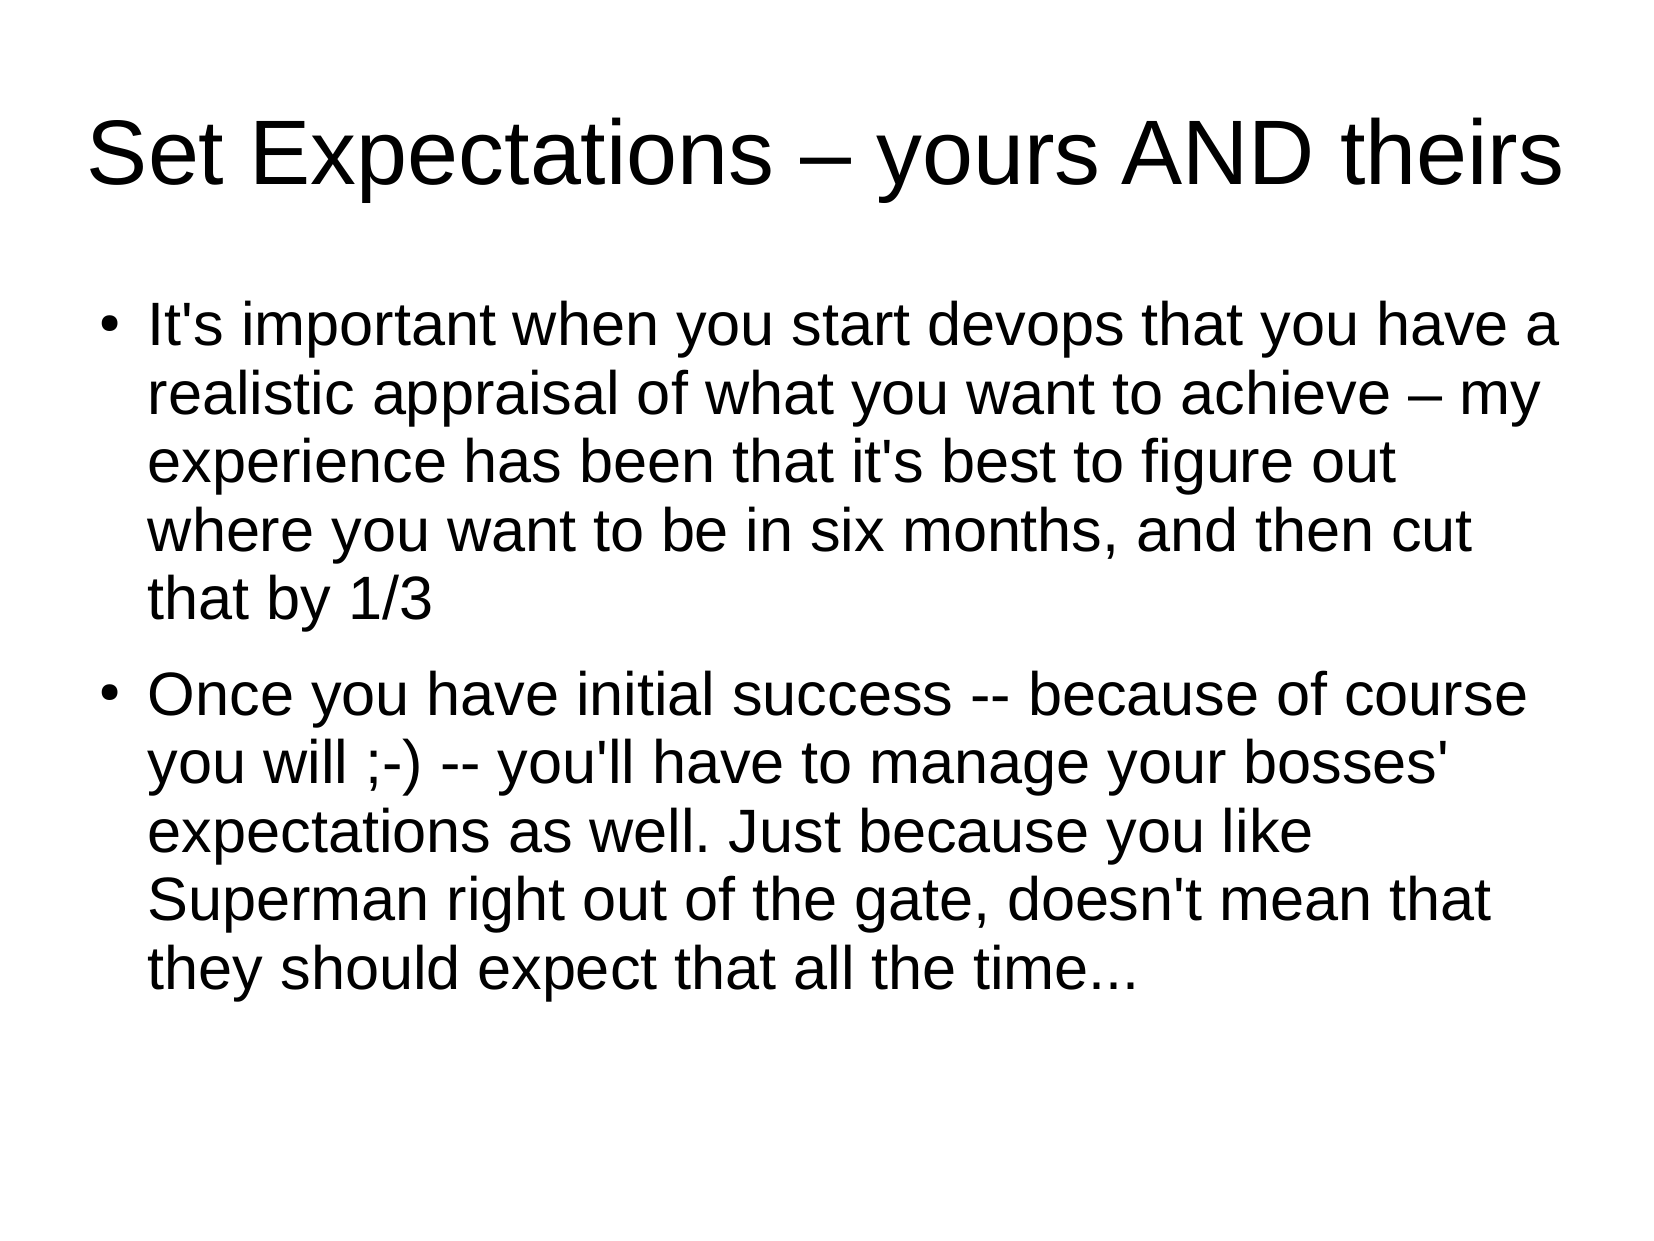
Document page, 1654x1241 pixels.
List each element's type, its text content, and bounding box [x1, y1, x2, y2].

list It's important when you start devops that you have a realistic appraisal of what you want to achieve – my experience has been that it's best to figure out where you want to be in six months, and then cut that by 1/3 Once you have initial success -- because of course you will ;-) -- you'll have to manage your bosses' expectations as well. Just because you like Superman right out of the gate, doesn't mean that they should expect that all the time... [82, 290, 1571, 1010]
title Set Expectations – yours AND theirs [82, 49, 1571, 257]
